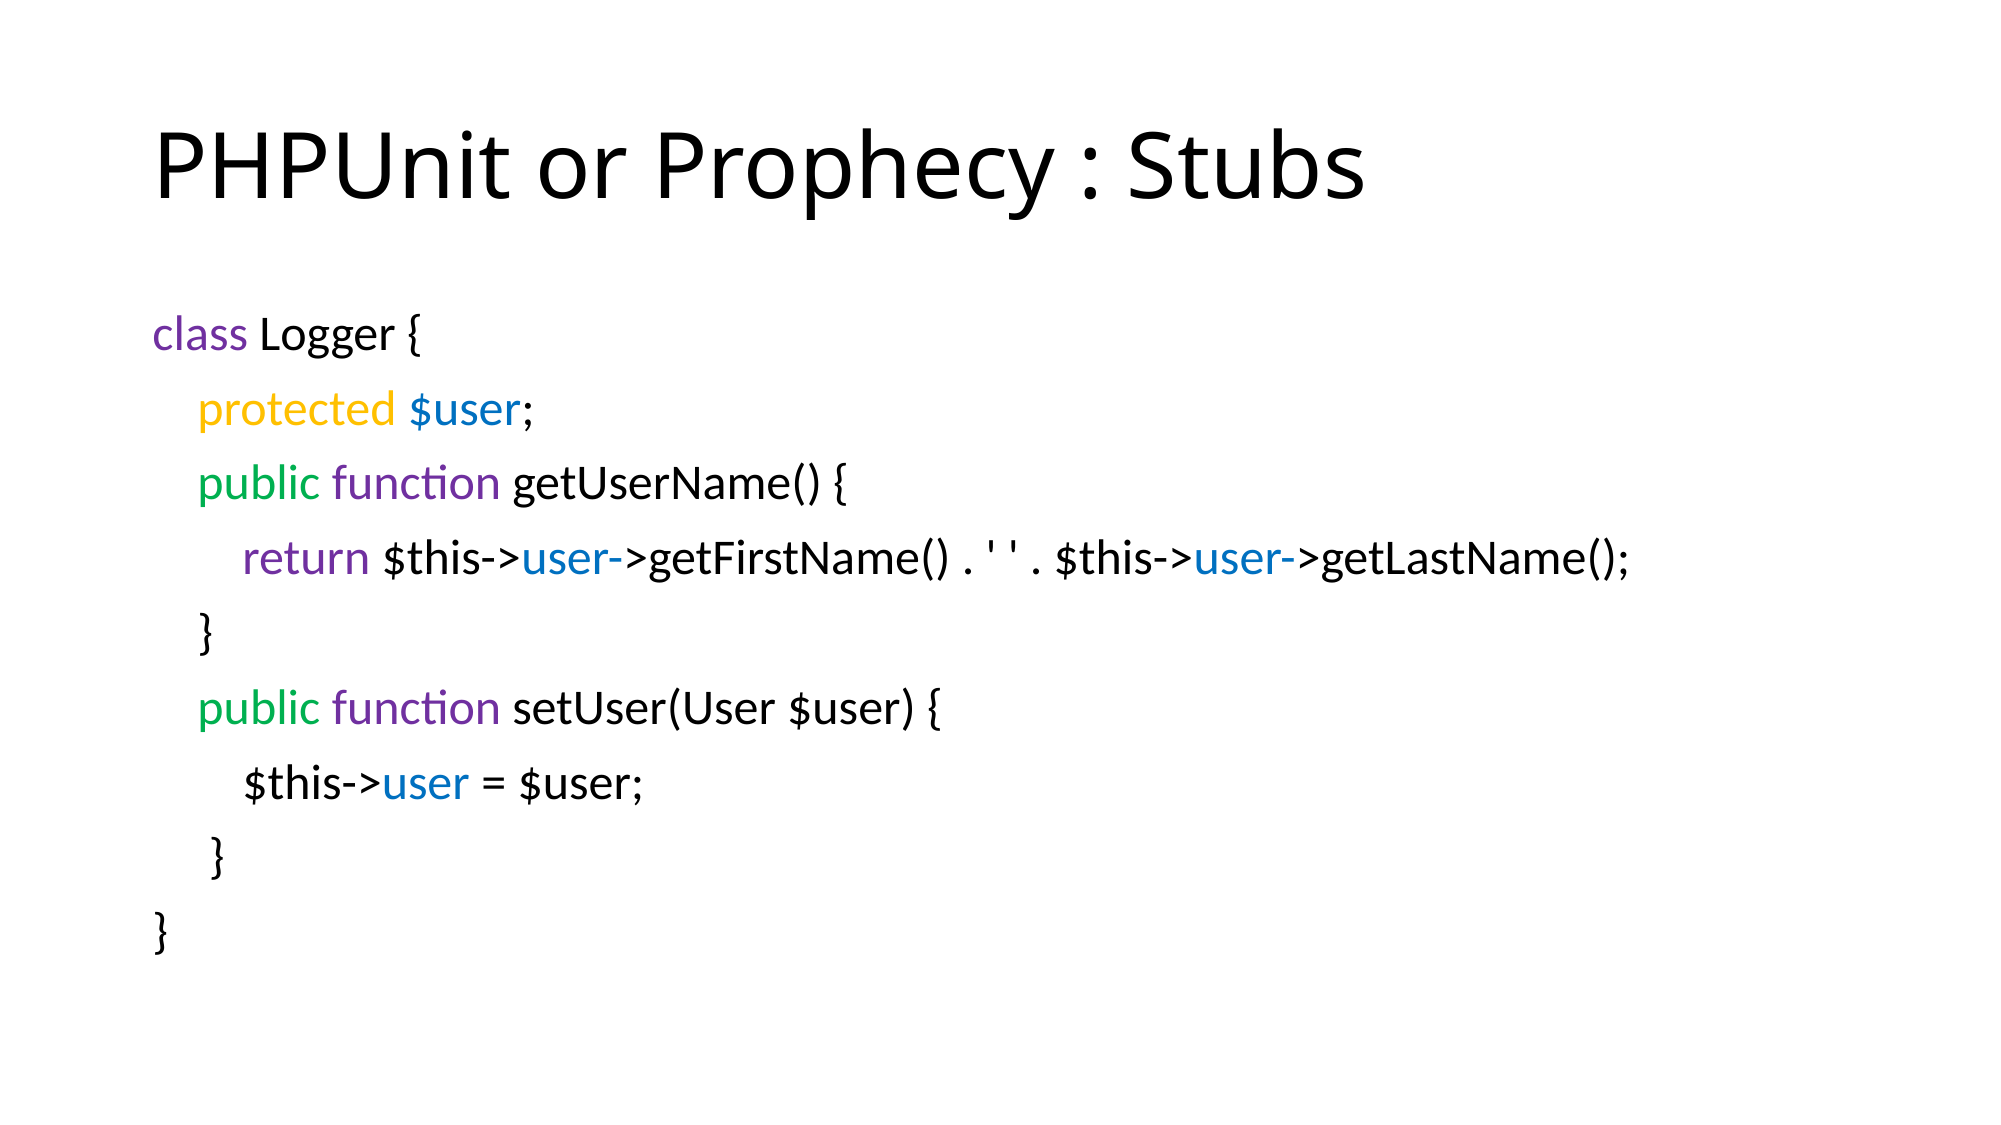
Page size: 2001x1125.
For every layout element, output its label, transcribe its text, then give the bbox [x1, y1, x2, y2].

list class Logger { protected $user; public function getUserName() { return $this->user->getFirstName() . ' ' . $this->user->getLastName(); } public function setUser(User $user) { $this->user = $user; } } [137, 299, 1863, 1014]
title PHPUnit or Prophecy : Stubs [137, 59, 1863, 278]
